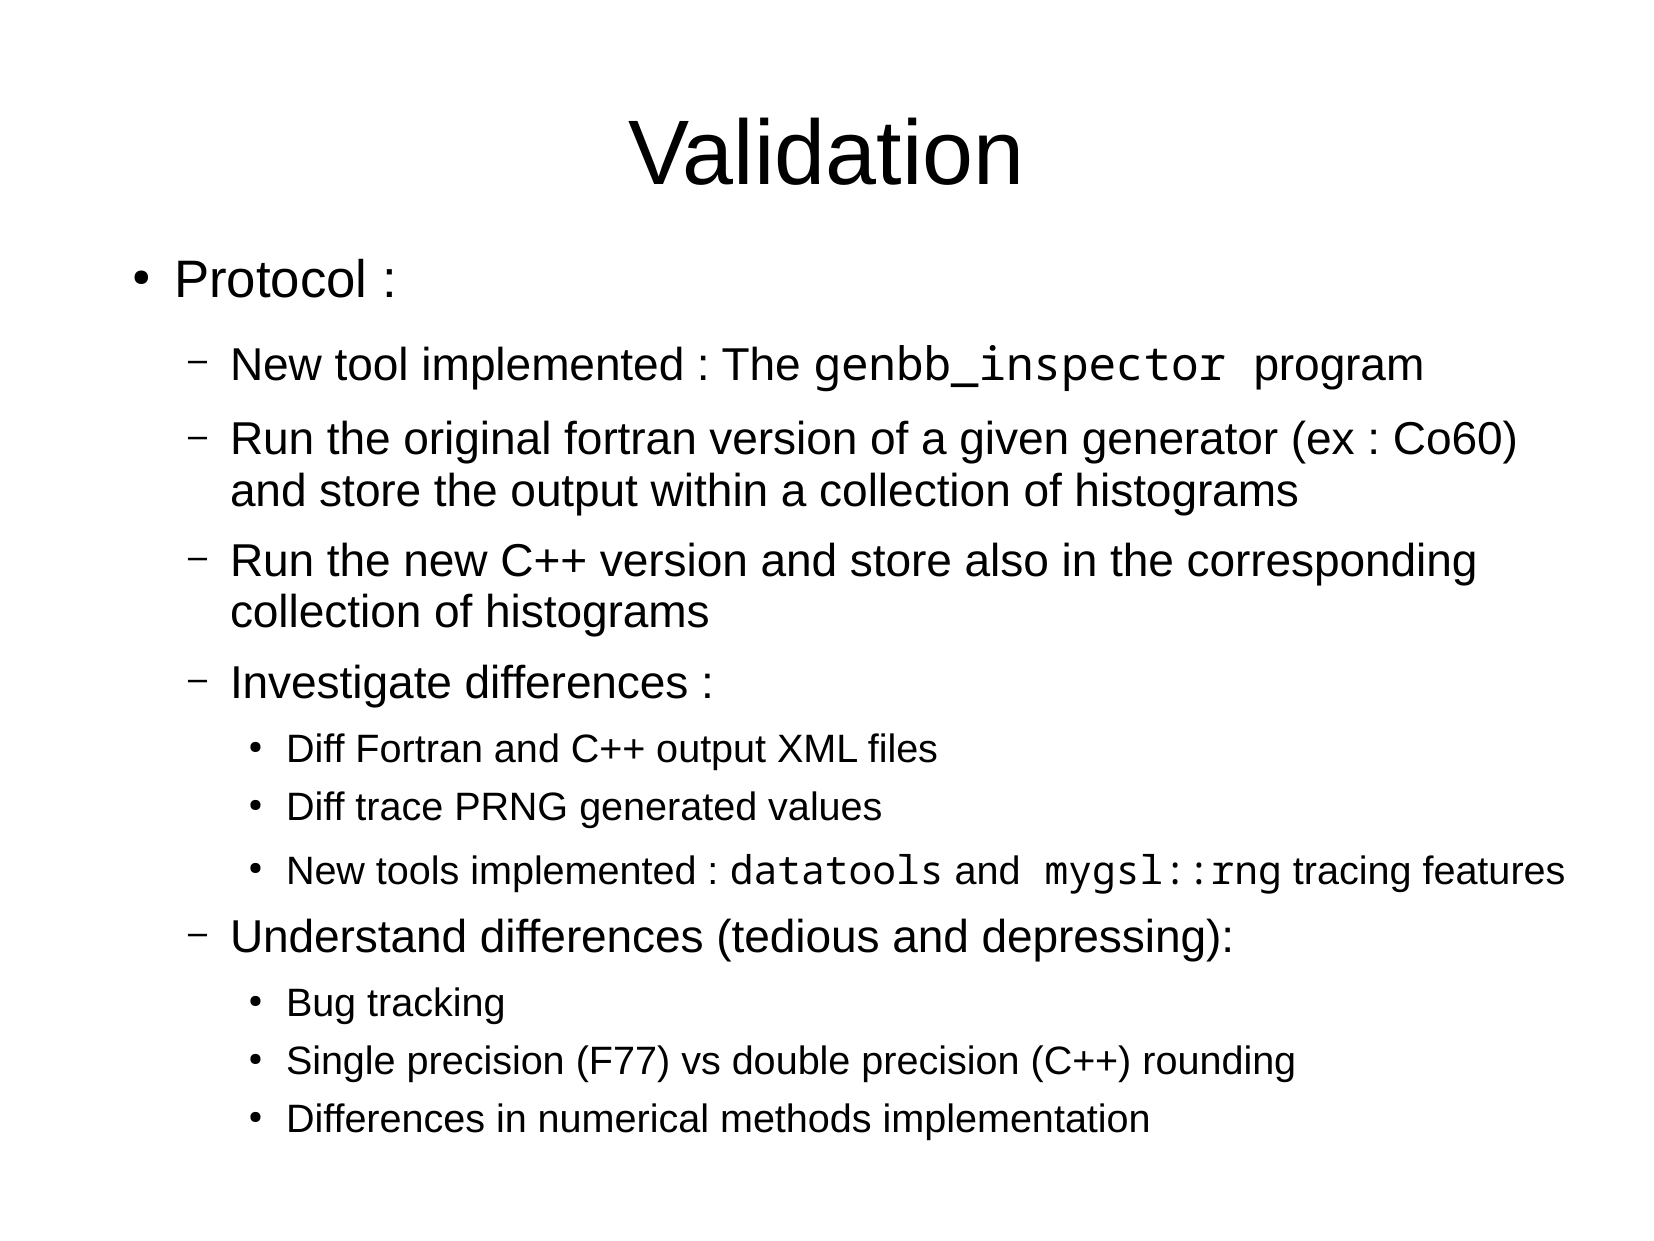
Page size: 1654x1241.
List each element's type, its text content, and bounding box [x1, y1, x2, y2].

list Protocol : New tool implemented : The genbb_inspector program Run the original fortran version of a given generator (ex : Co60) and store the output within a collection of histograms Run the new C++ version and store also in the corresponding collection of histograms Investigate differences : Diff Fortran and C++ output XML files Diff trace PRNG generated values New tools implemented : datatools and mygsl::rng tracing features Understand differences (tedious and depressing): Bug tracking Single precision (F77) vs double precision (C++) rounding Differences in numerical methods implementation [118, 249, 1571, 1182]
title Validation [82, 49, 1571, 257]
